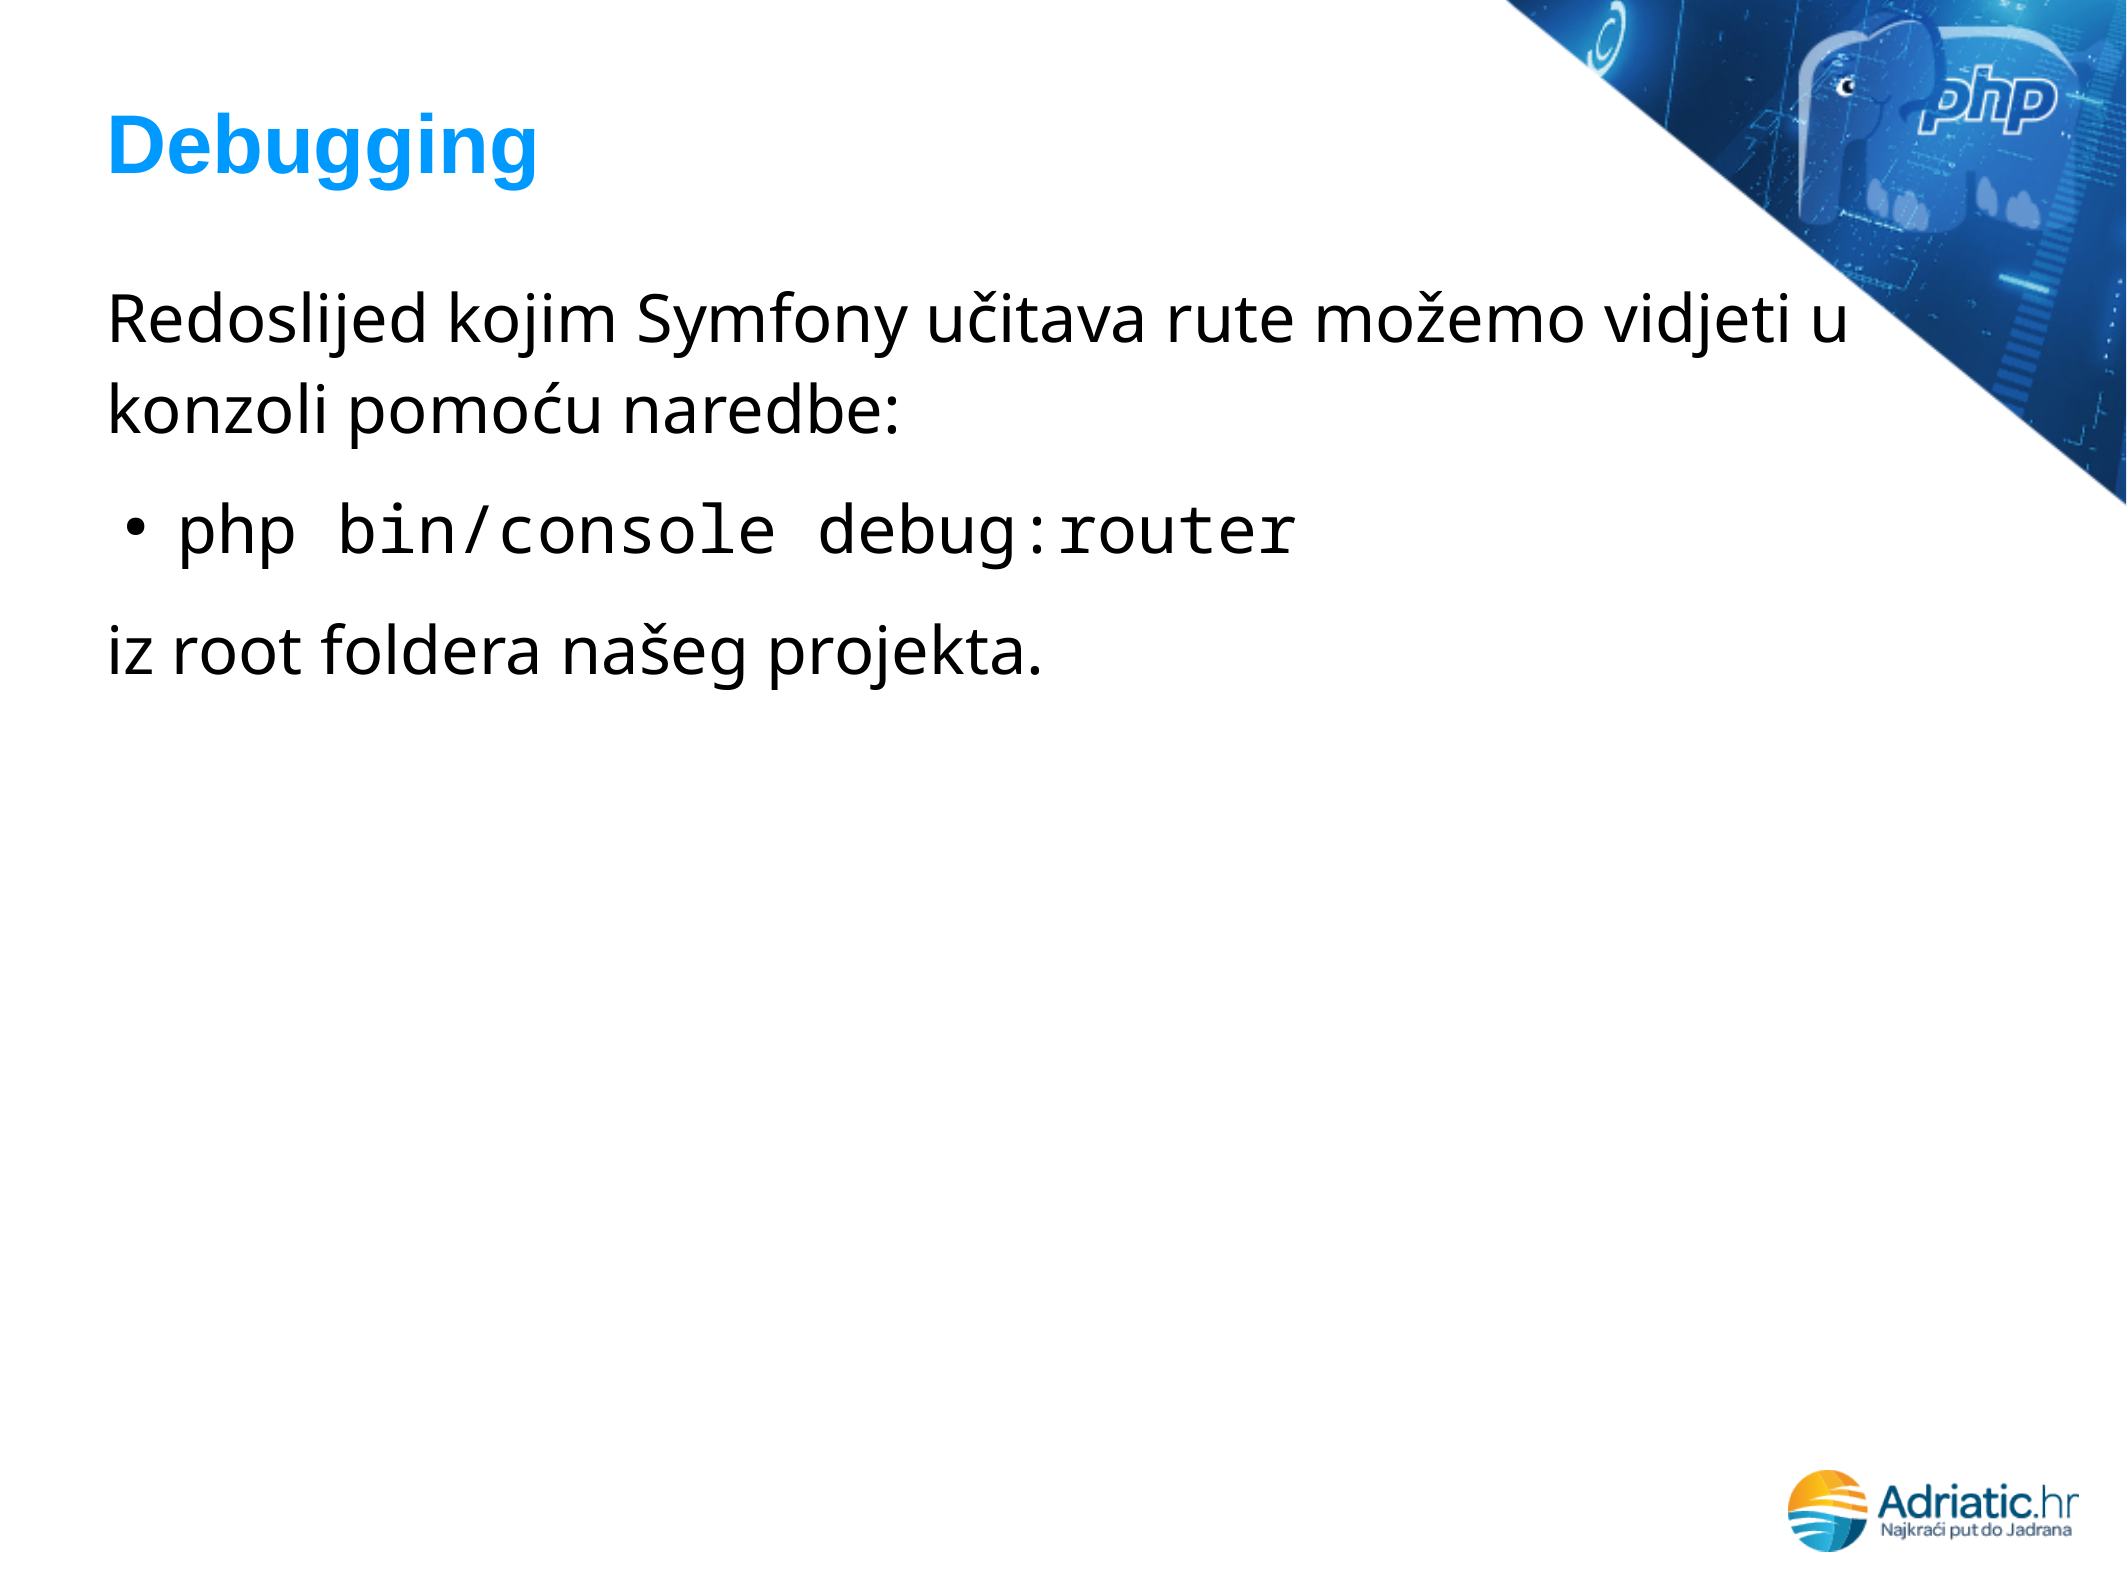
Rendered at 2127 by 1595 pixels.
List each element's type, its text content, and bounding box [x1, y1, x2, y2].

picture [1505, 0, 2127, 625]
title Debugging [106, 70, 1630, 219]
picture [1788, 1470, 2079, 1552]
list Redoslijed kojim Symfony učitava rute možemo vidjeti u konzoli pomoću naredbe: php bin/console debug:router iz root foldera našeg projekta. [106, 271, 1949, 1453]
